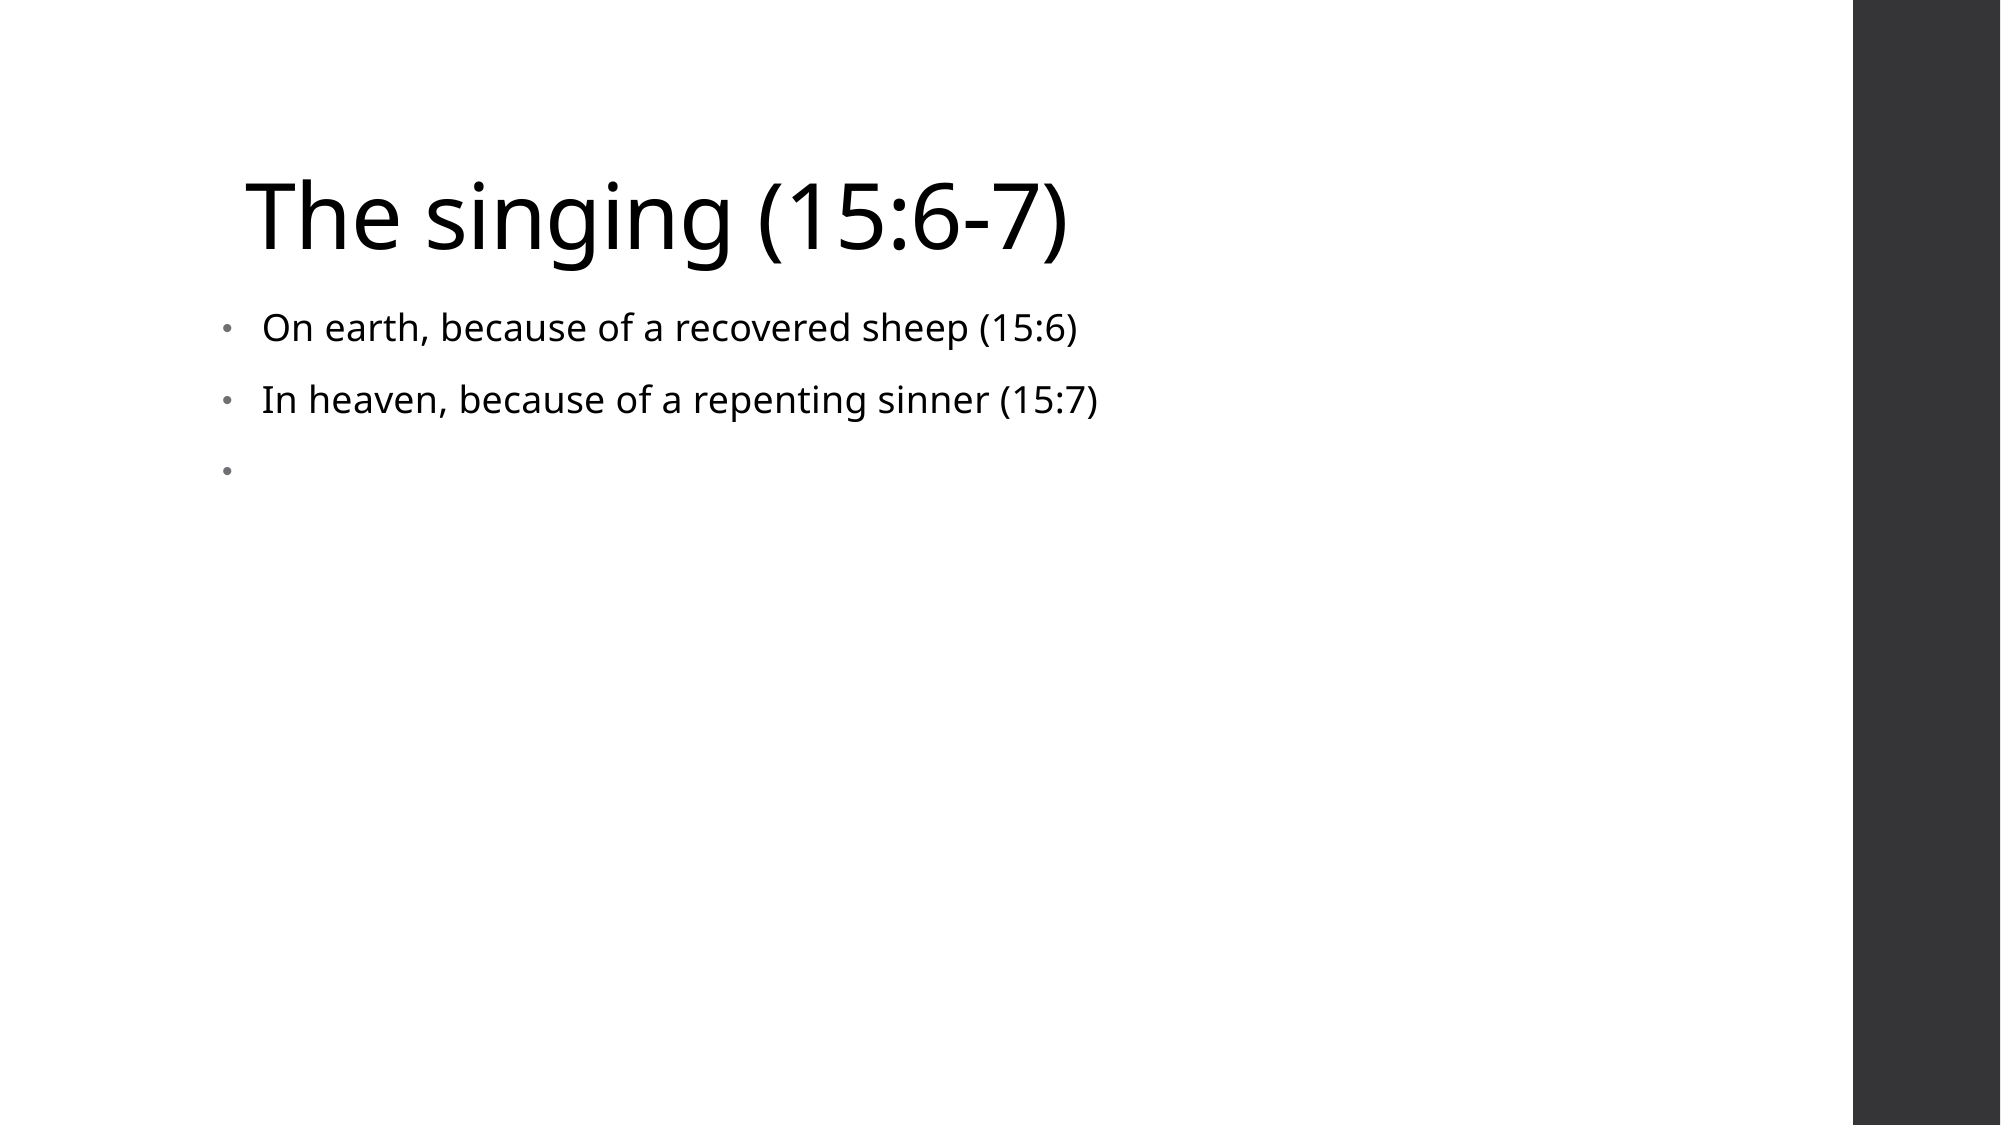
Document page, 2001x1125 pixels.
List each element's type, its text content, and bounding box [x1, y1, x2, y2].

list On earth, because of a recovered sheep (15:6) In heaven, because of a repenting sinner (15:7) [206, 299, 1617, 1014]
title The singing (15:6-7) [206, 60, 1797, 278]
